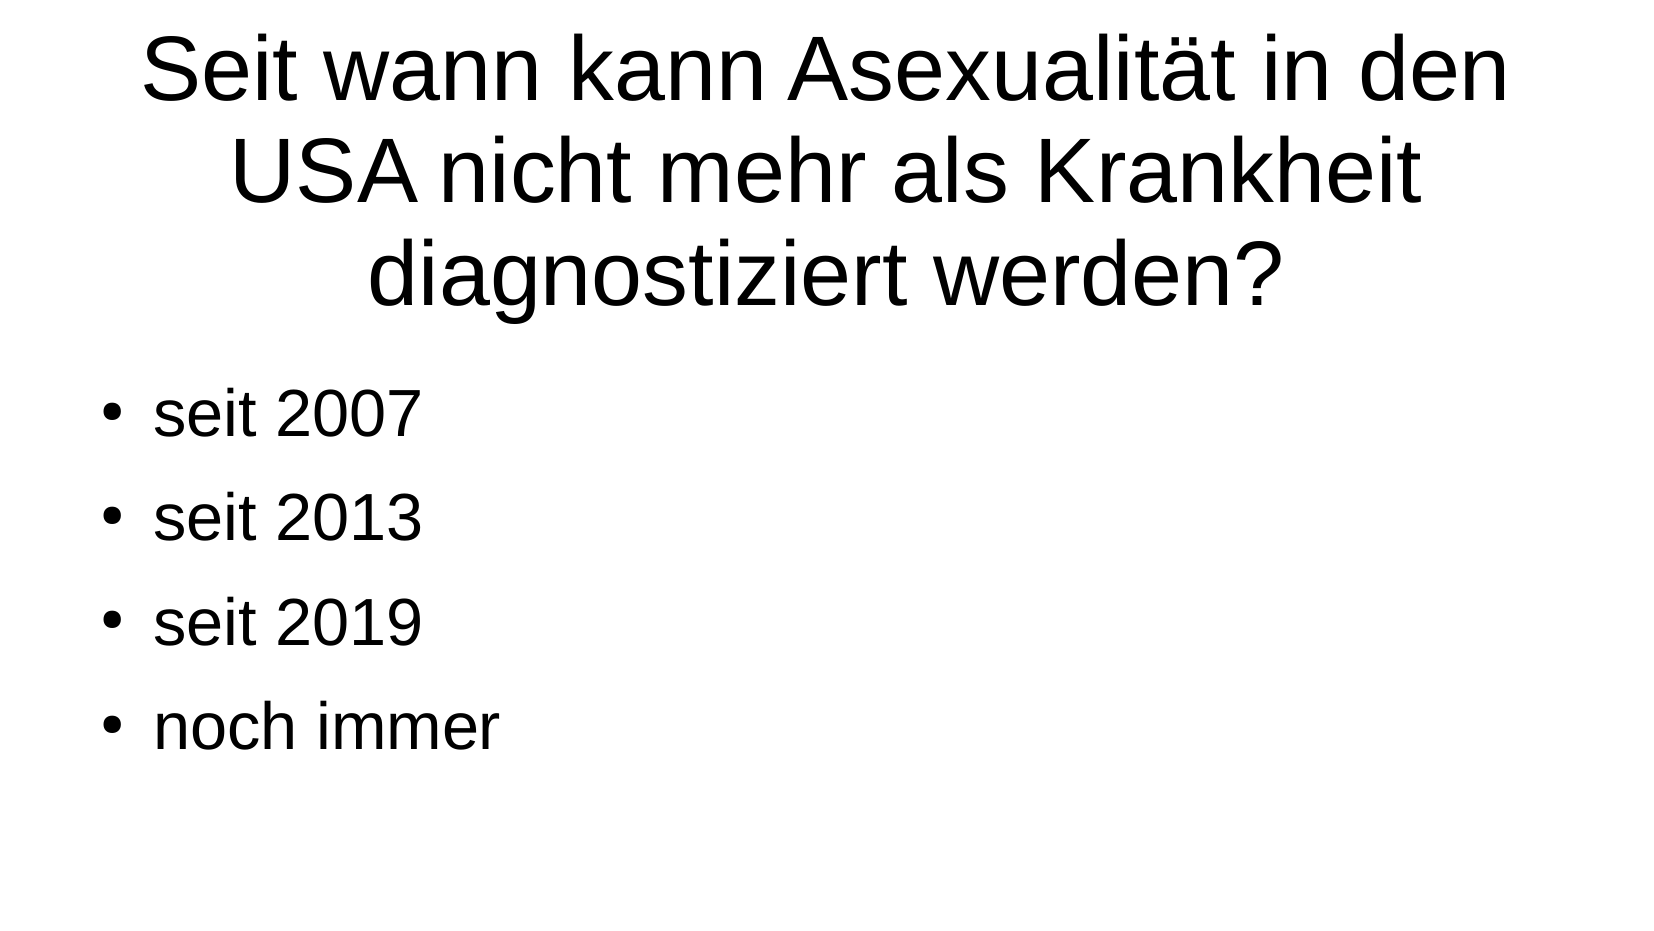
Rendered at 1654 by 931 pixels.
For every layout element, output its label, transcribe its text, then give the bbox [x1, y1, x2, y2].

list seit 2007 seit 2013 seit 2019 noch immer [82, 375, 1571, 916]
title Seit wann kann Asexualität in den USA nicht mehr als Krankheit diagnostiziert werden? [82, 17, 1571, 325]
